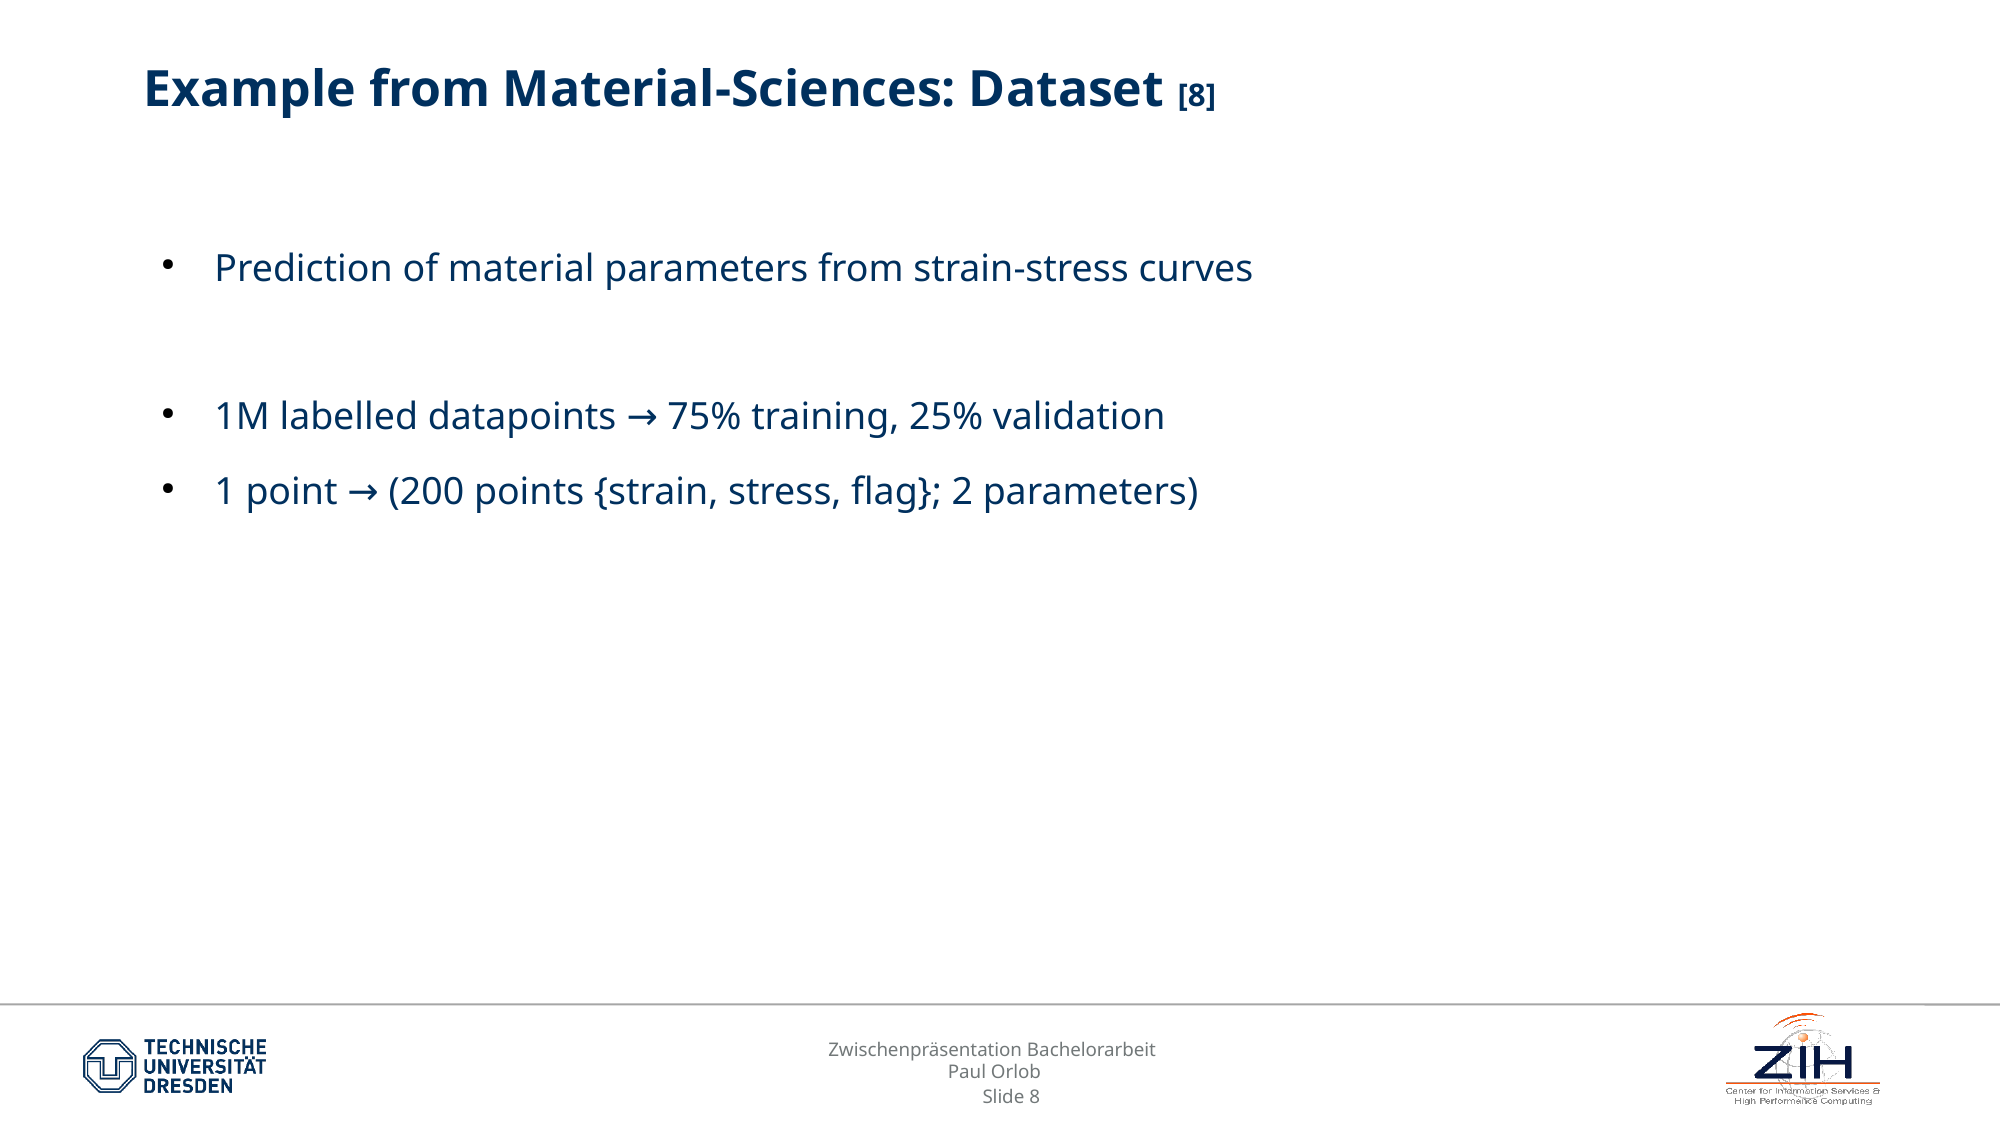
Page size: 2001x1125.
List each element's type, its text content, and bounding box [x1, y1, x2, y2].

picture [83, 1039, 266, 1093]
picture [1726, 1013, 1880, 1105]
list Prediction of material parameters from strain-stress curves 1M labelled datapoints → 75% training, 25% validation 1 point → (200 points {strain, stress, flag}; 2 parameters) [143, 243, 1713, 957]
title Example from Material-Sciences: Dataset [8] [143, 56, 1880, 169]
